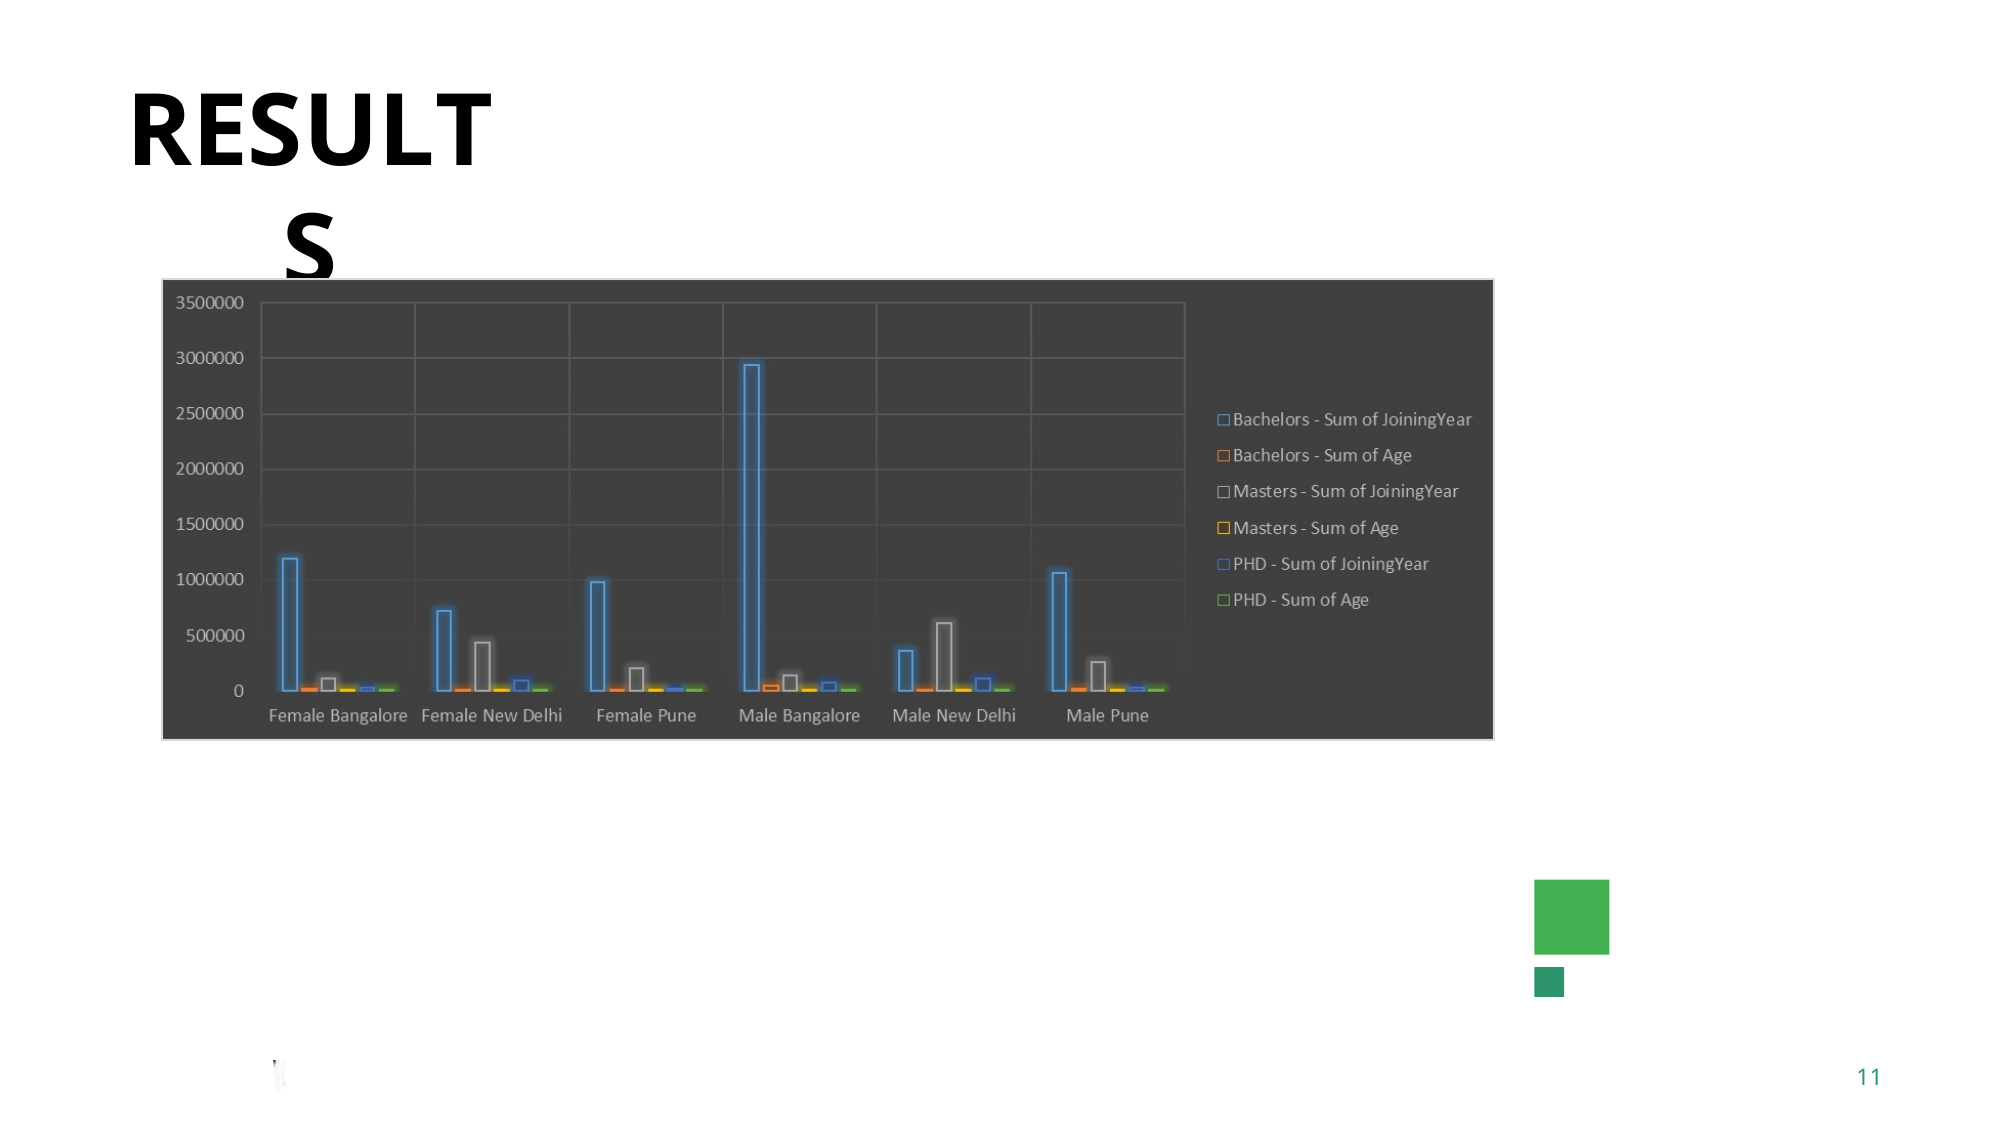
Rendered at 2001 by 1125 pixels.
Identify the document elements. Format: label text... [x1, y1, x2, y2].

picture [161, 278, 1495, 741]
text_box [1534, 879, 1610, 955]
picture [273, 1060, 286, 1091]
text_box 11 [1849, 1061, 1888, 1094]
title RESULTS [123, 63, 524, 188]
text_box [1534, 967, 1565, 997]
